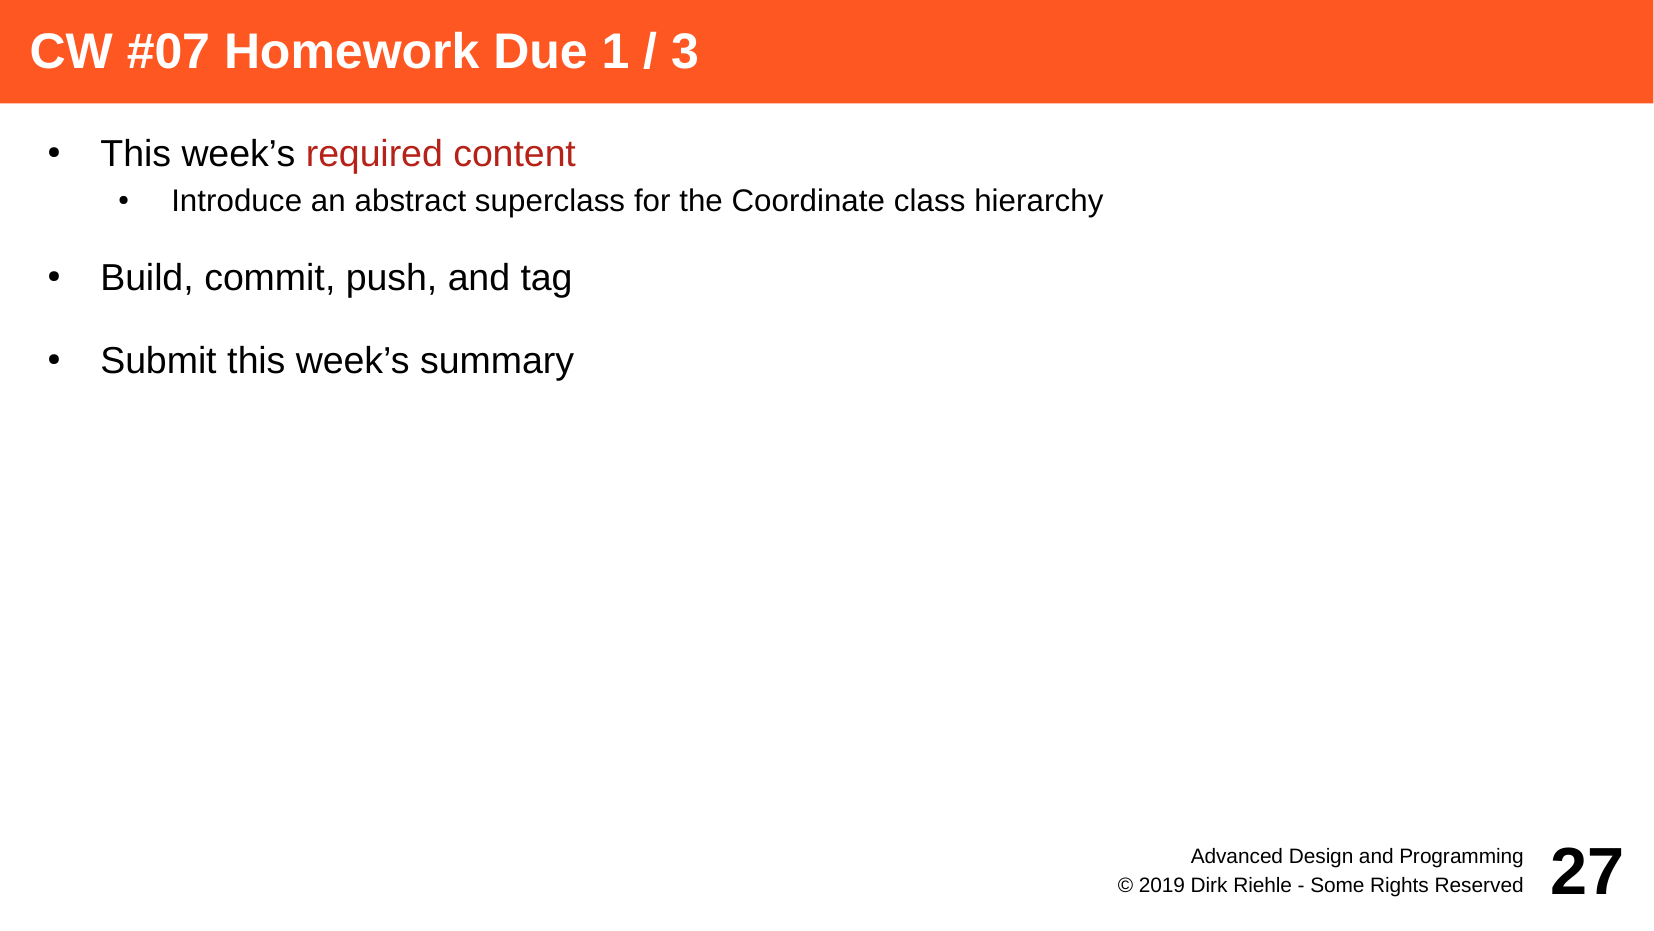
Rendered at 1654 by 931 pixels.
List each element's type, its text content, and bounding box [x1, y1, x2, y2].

list This week’s required content Introduce an abstract superclass for the Coordinate class hierarchy Build, commit, push, and tag Submit this week’s summary [29, 132, 1625, 813]
title CW #07 Homework Due 1 / 3 [0, 0, 1654, 104]
